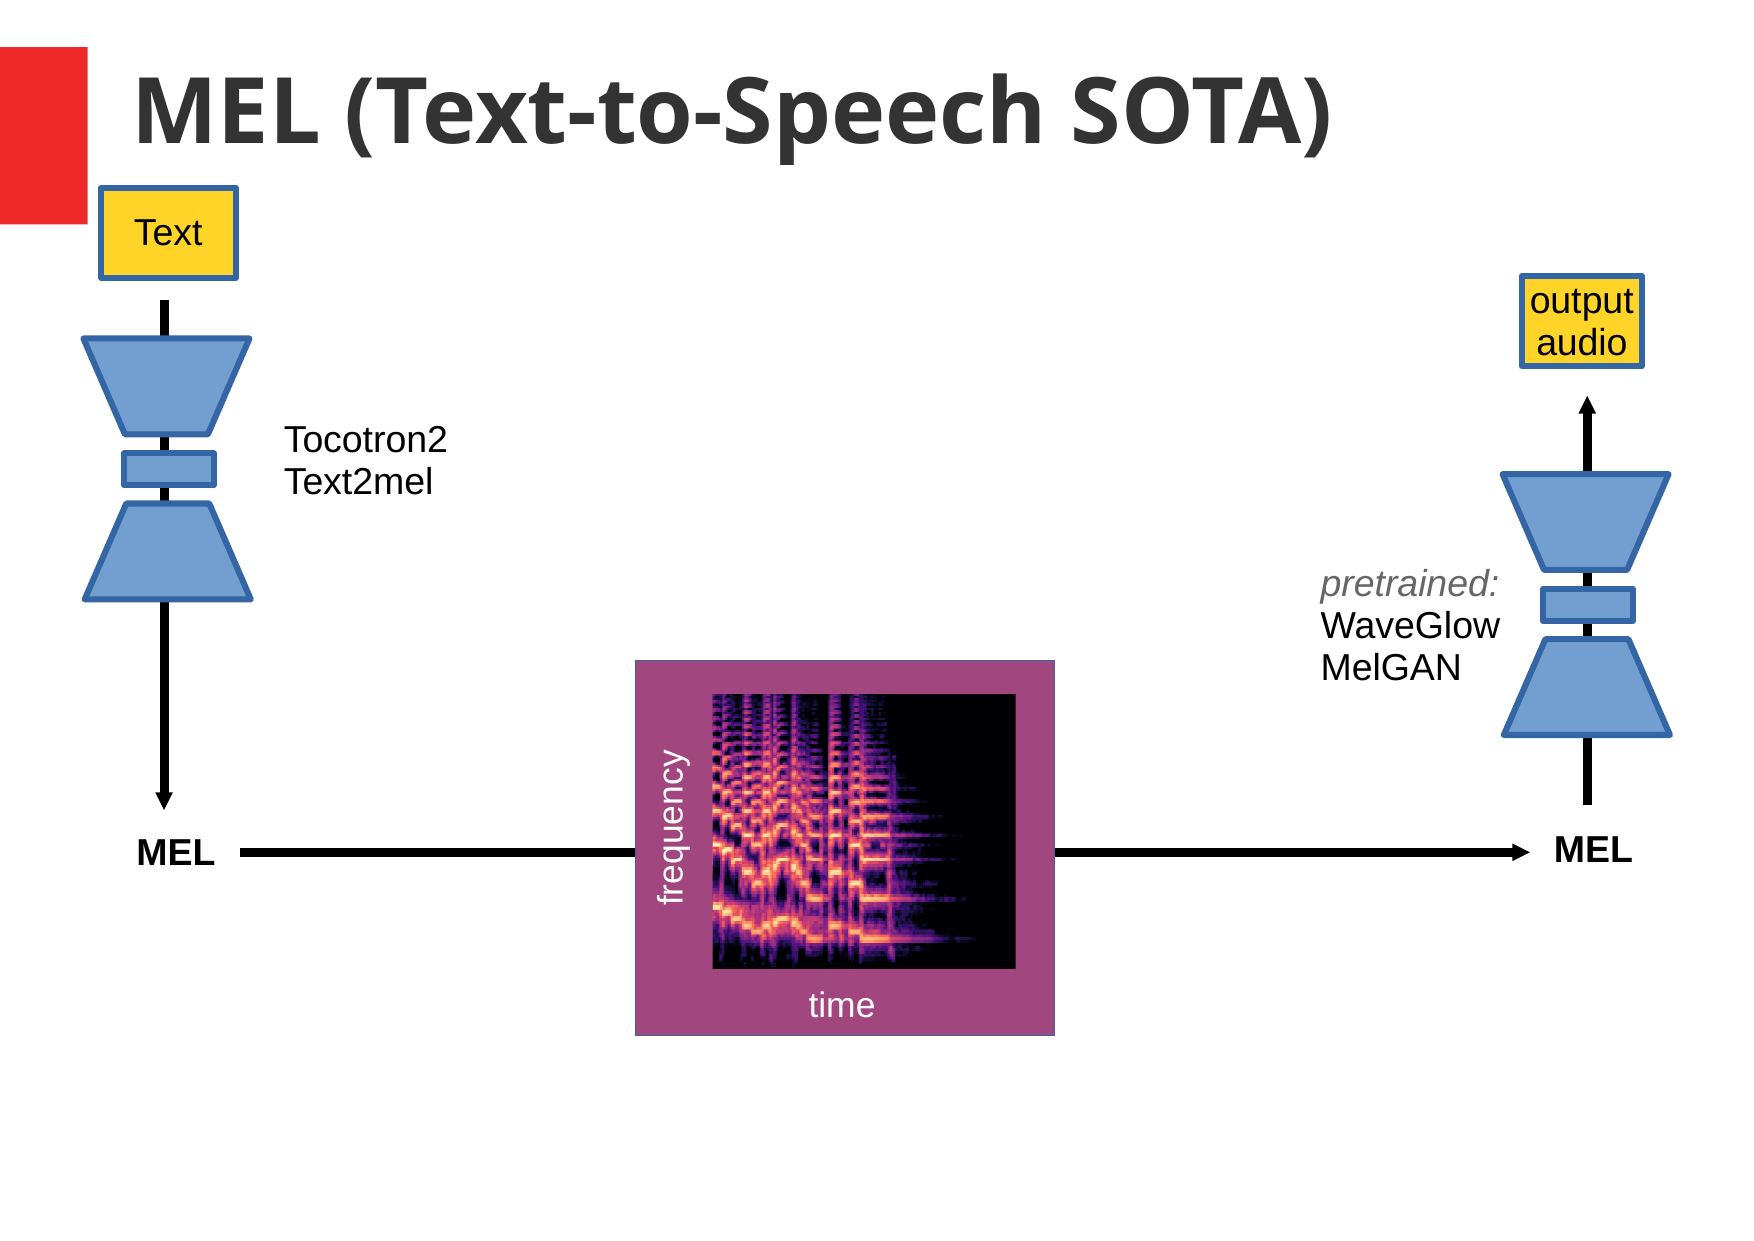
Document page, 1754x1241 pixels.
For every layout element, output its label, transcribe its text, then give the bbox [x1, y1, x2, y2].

picture [712, 694, 1016, 969]
text_box Text [100, 187, 236, 278]
text_box MEL [121, 823, 257, 881]
text_box [1543, 589, 1633, 621]
text_box [84, 503, 251, 600]
text_box Tocotron2 Text2mel [269, 411, 525, 511]
text_box pretrained: WaveGlow MelGAN [1305, 555, 1516, 696]
text_box [124, 453, 214, 486]
title MEL (Text-to-Speech SOTA) [131, 45, 1711, 171]
text_box output audio [1521, 276, 1642, 367]
text_box [635, 660, 1055, 1036]
text_box time [793, 978, 891, 1033]
text_box [83, 338, 250, 435]
text_box frequency [643, 735, 698, 921]
text_box MEL [1539, 821, 1675, 879]
text_box [1502, 474, 1669, 570]
text_box [1503, 639, 1670, 736]
